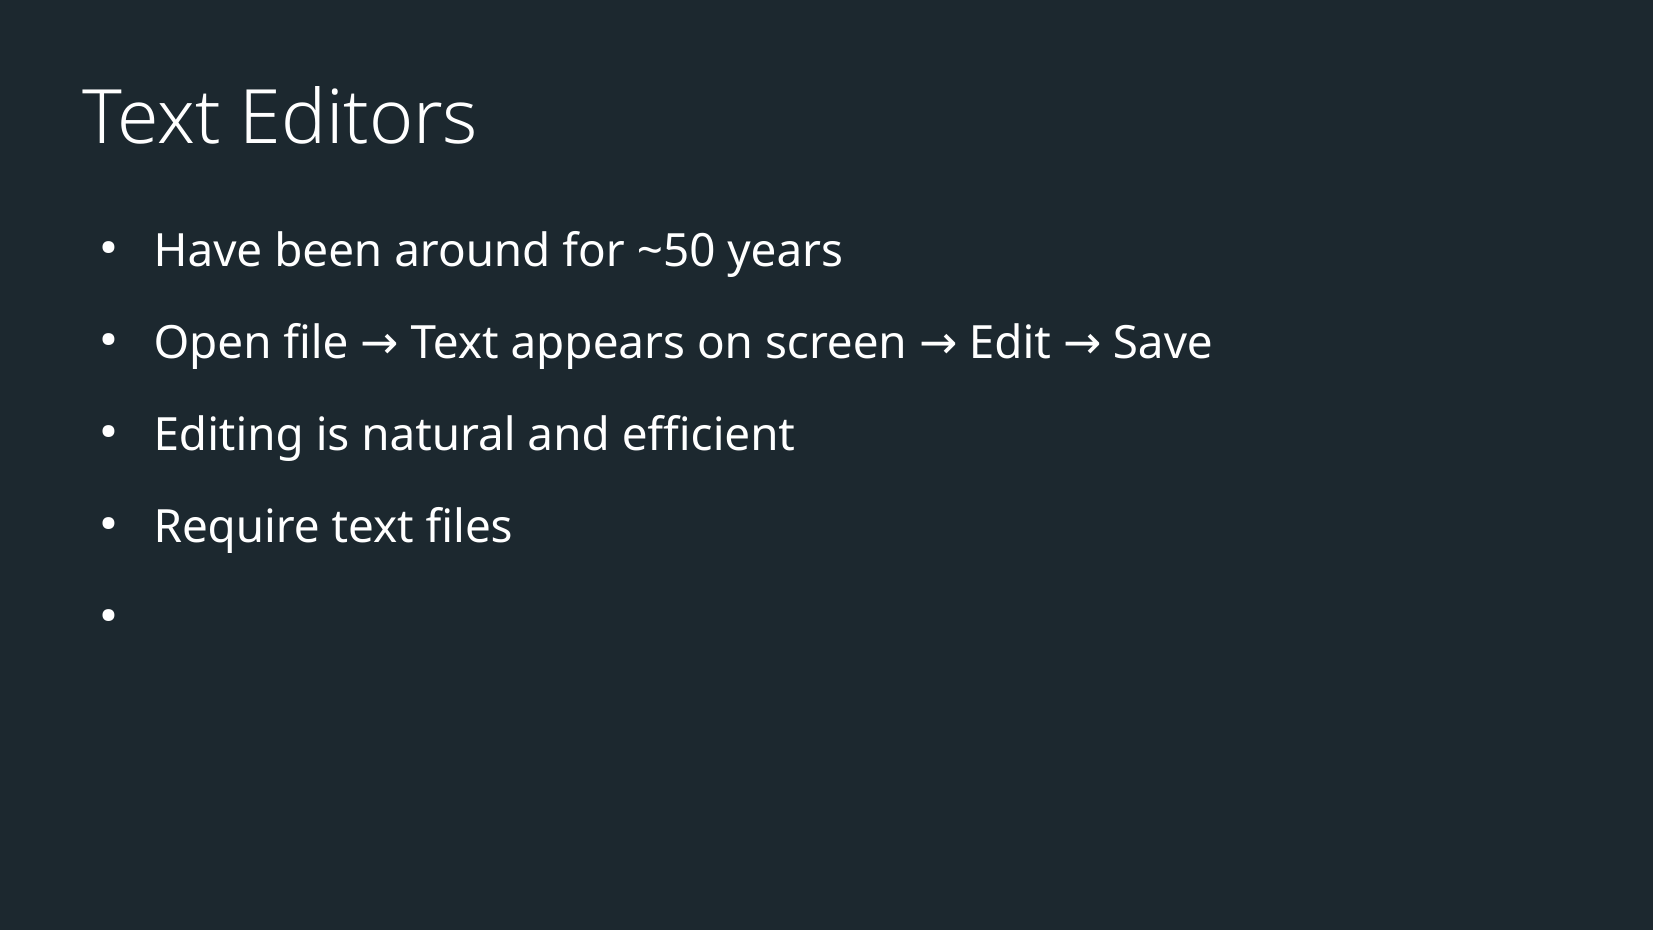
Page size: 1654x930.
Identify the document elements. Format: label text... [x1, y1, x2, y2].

title Text Editors [82, 37, 1571, 193]
list Have been around for ~50 years Open file → Text appears on screen → Edit → Save Editing is natural and efficient Require text files [82, 217, 1571, 757]
